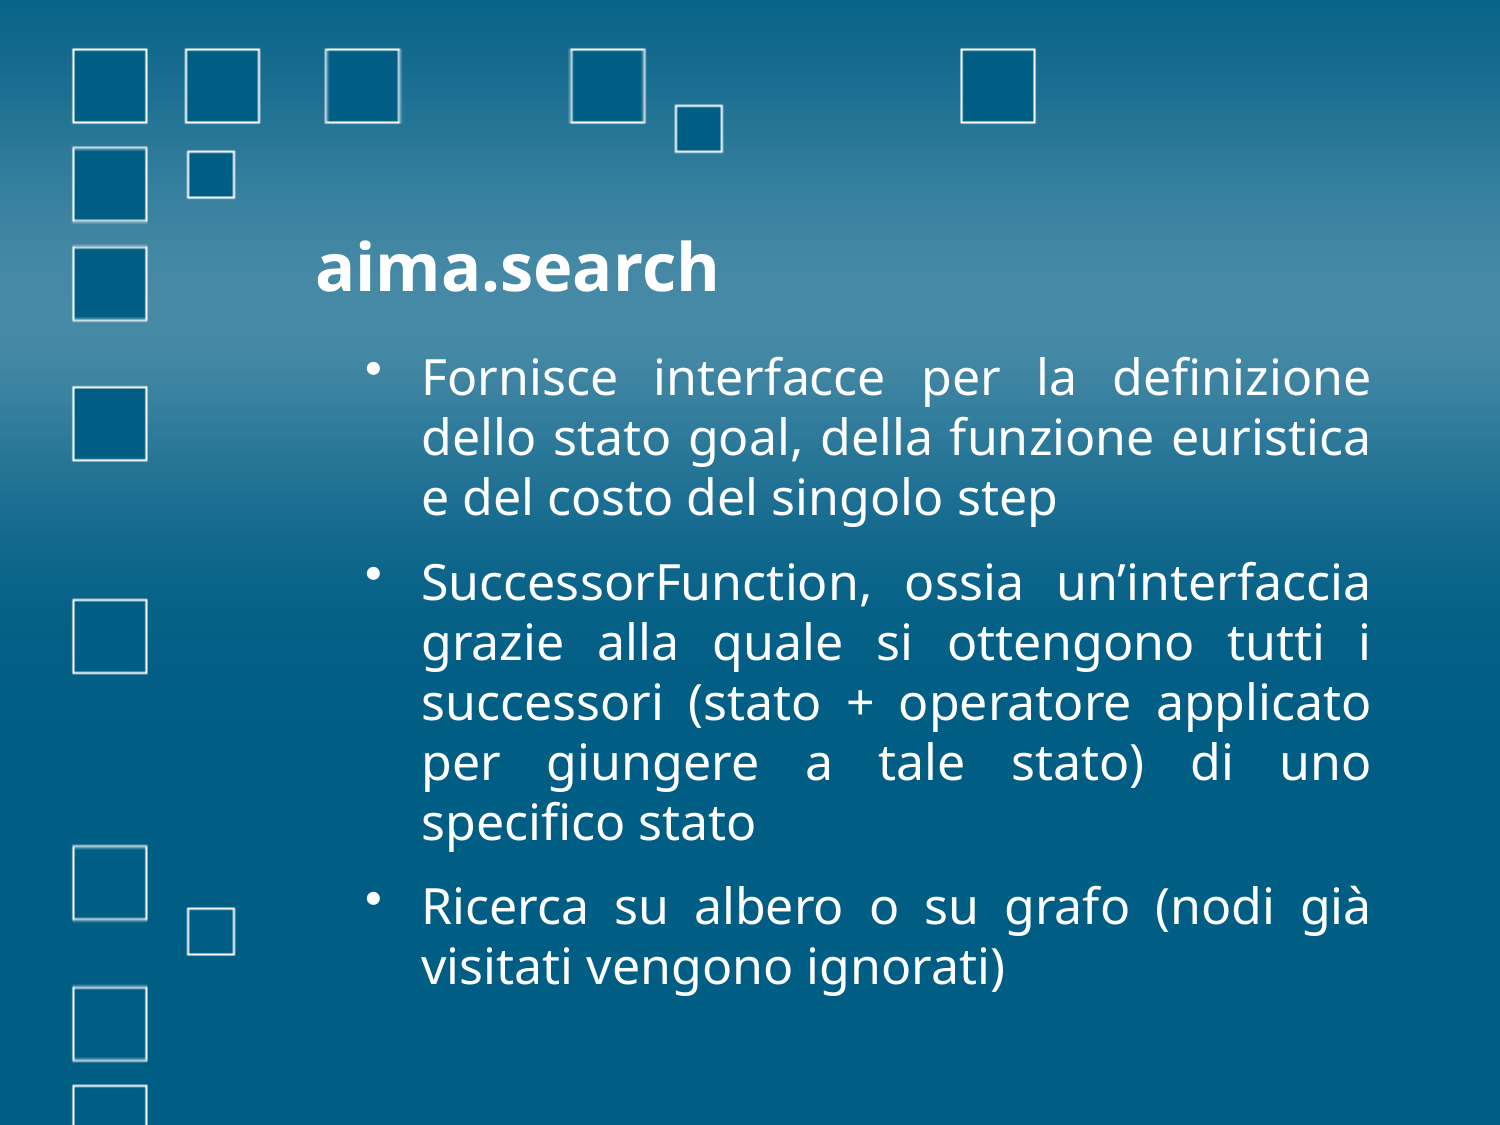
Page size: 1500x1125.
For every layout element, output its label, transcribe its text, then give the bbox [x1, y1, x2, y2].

picture [72, 1085, 147, 1125]
title aima.search [300, 174, 1388, 313]
picture [0, 11, 1500, 578]
picture [72, 985, 147, 1062]
picture [72, 845, 147, 922]
list Fornisce interfacce per la definizione dello stato goal, della funzione euristica e del costo del singolo step SuccessorFunction, ossia un’interfaccia grazie alla quale si ottengono tutti i successori (stato + operatore applicato per giungere a tale stato) di uno specifico stato Ricerca su albero o su grafo (nodi già visitati vengono ignorati) [350, 337, 1388, 988]
picture [72, 599, 147, 674]
picture [187, 908, 235, 956]
